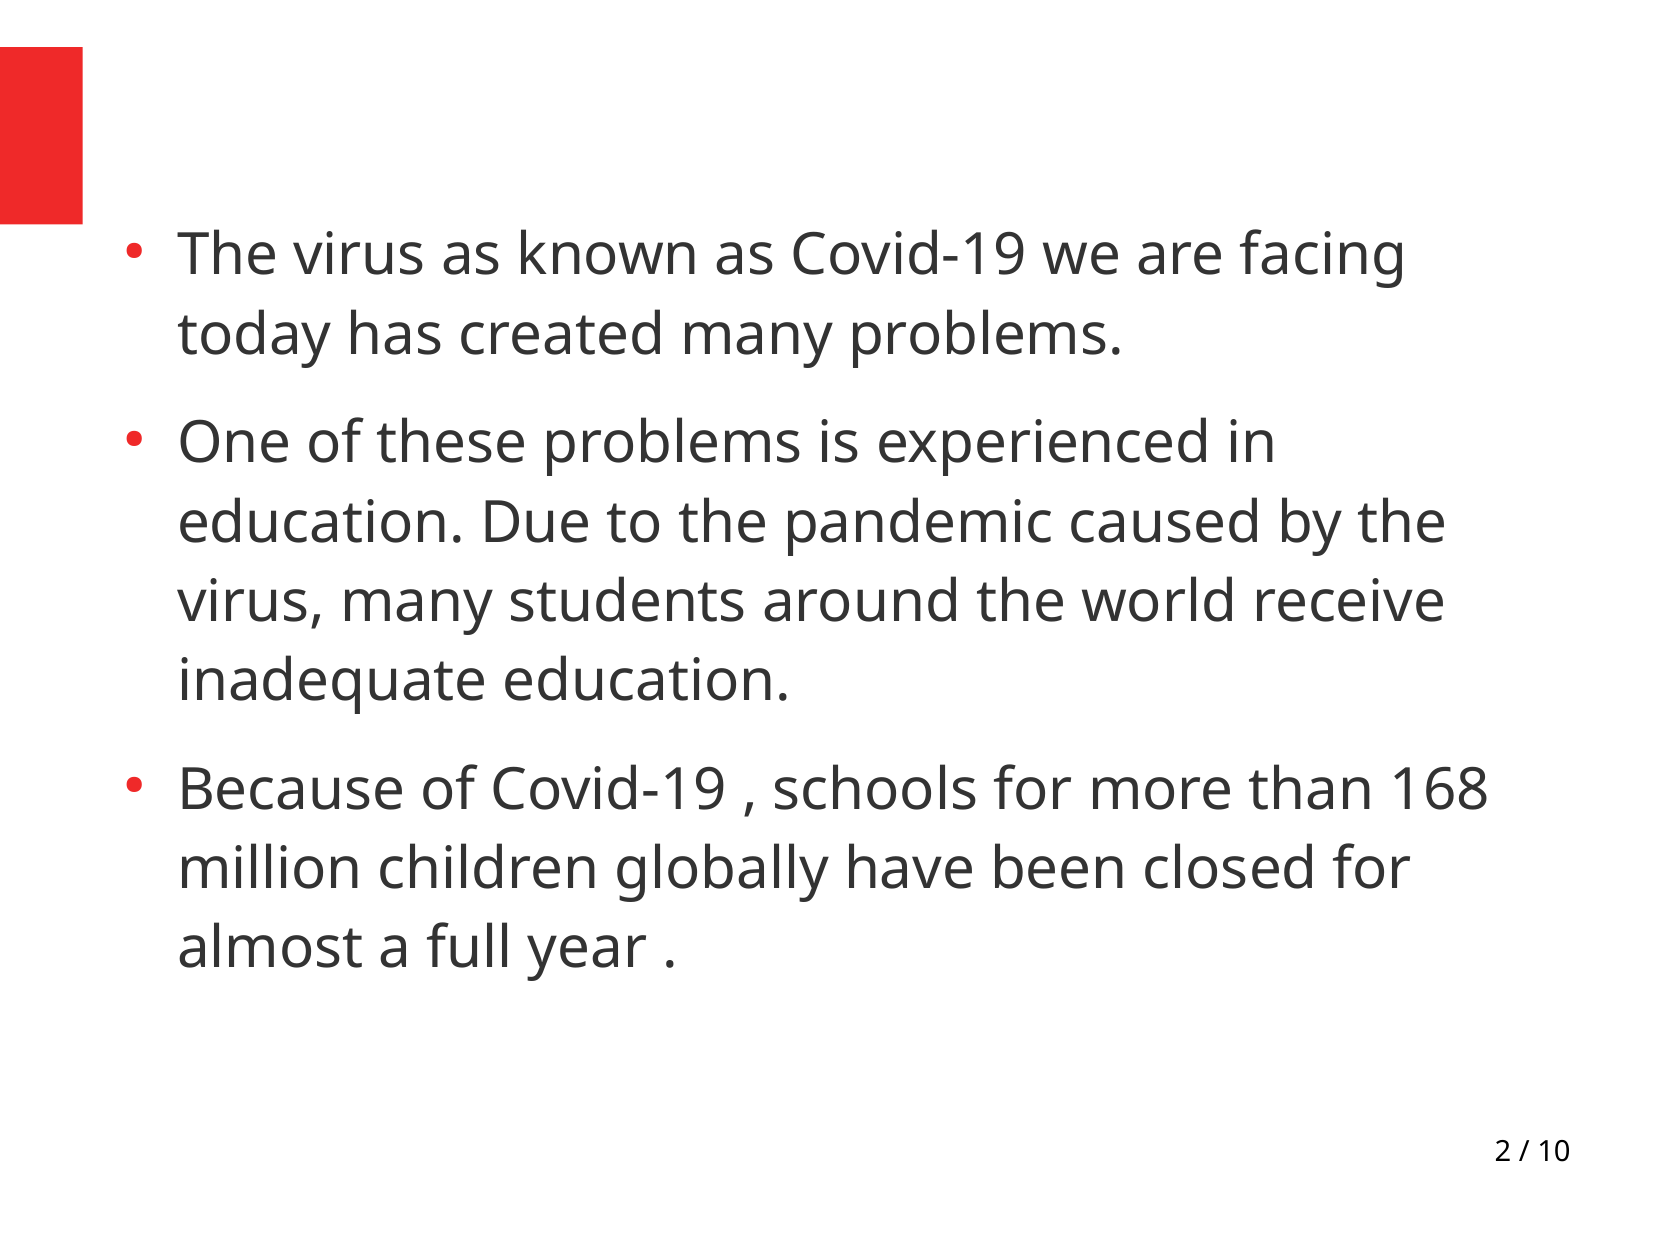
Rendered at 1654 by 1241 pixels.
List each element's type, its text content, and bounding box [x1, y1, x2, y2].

list The virus as known as Covid-19 we are facing today has created many problems. One of these problems is experienced in education. Due to the pandemic caused by the virus, many students around the world receive inadequate education. Because of Covid-19 , schools for more than 168 million children globally have been closed for almost a full year . [106, 212, 1524, 932]
